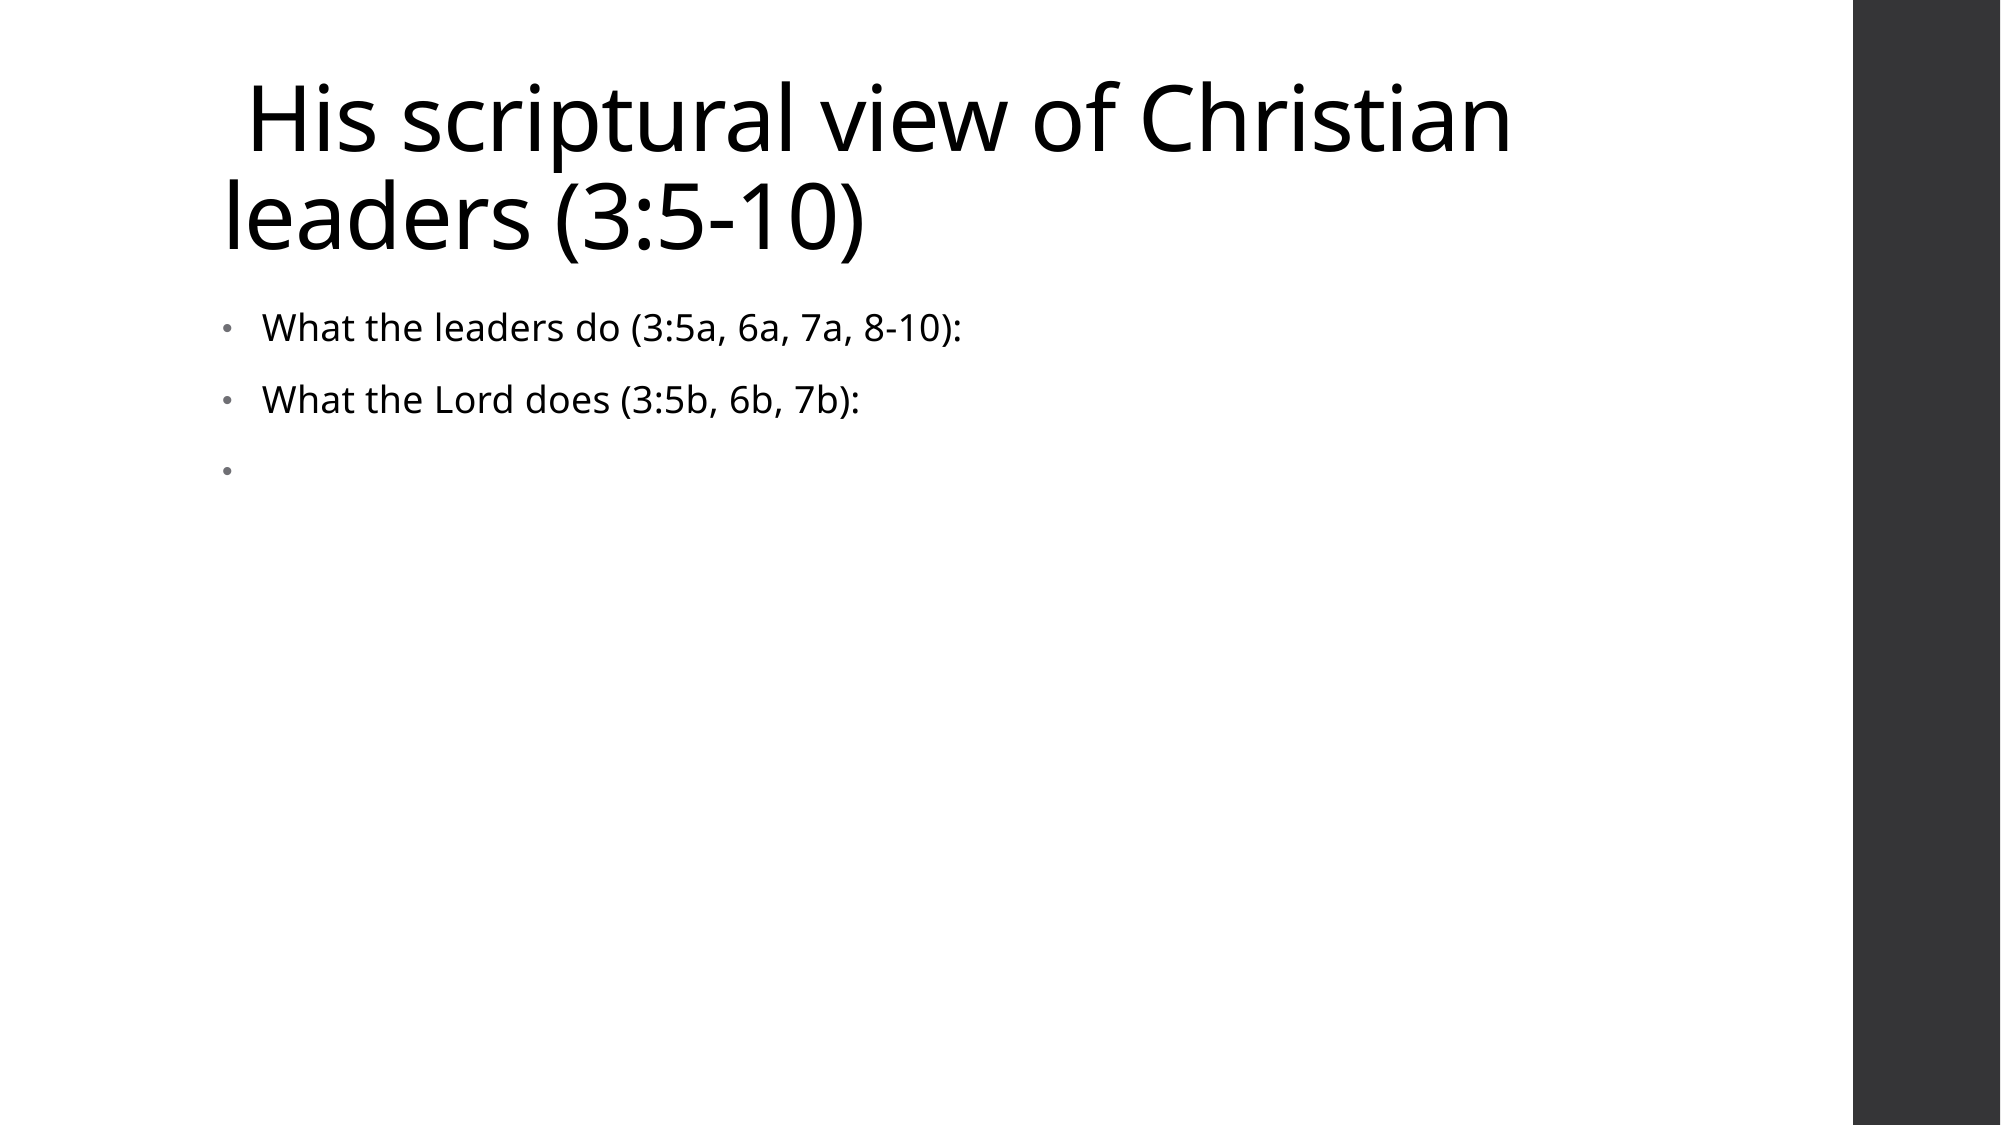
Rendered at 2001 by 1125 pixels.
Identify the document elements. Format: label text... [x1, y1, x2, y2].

title His scriptural view of Christian leaders (3:5-10) [206, 60, 1797, 278]
list What the leaders do (3:5a, 6a, 7a, 8-10): What the Lord does (3:5b, 6b, 7b): [206, 299, 1617, 1014]
